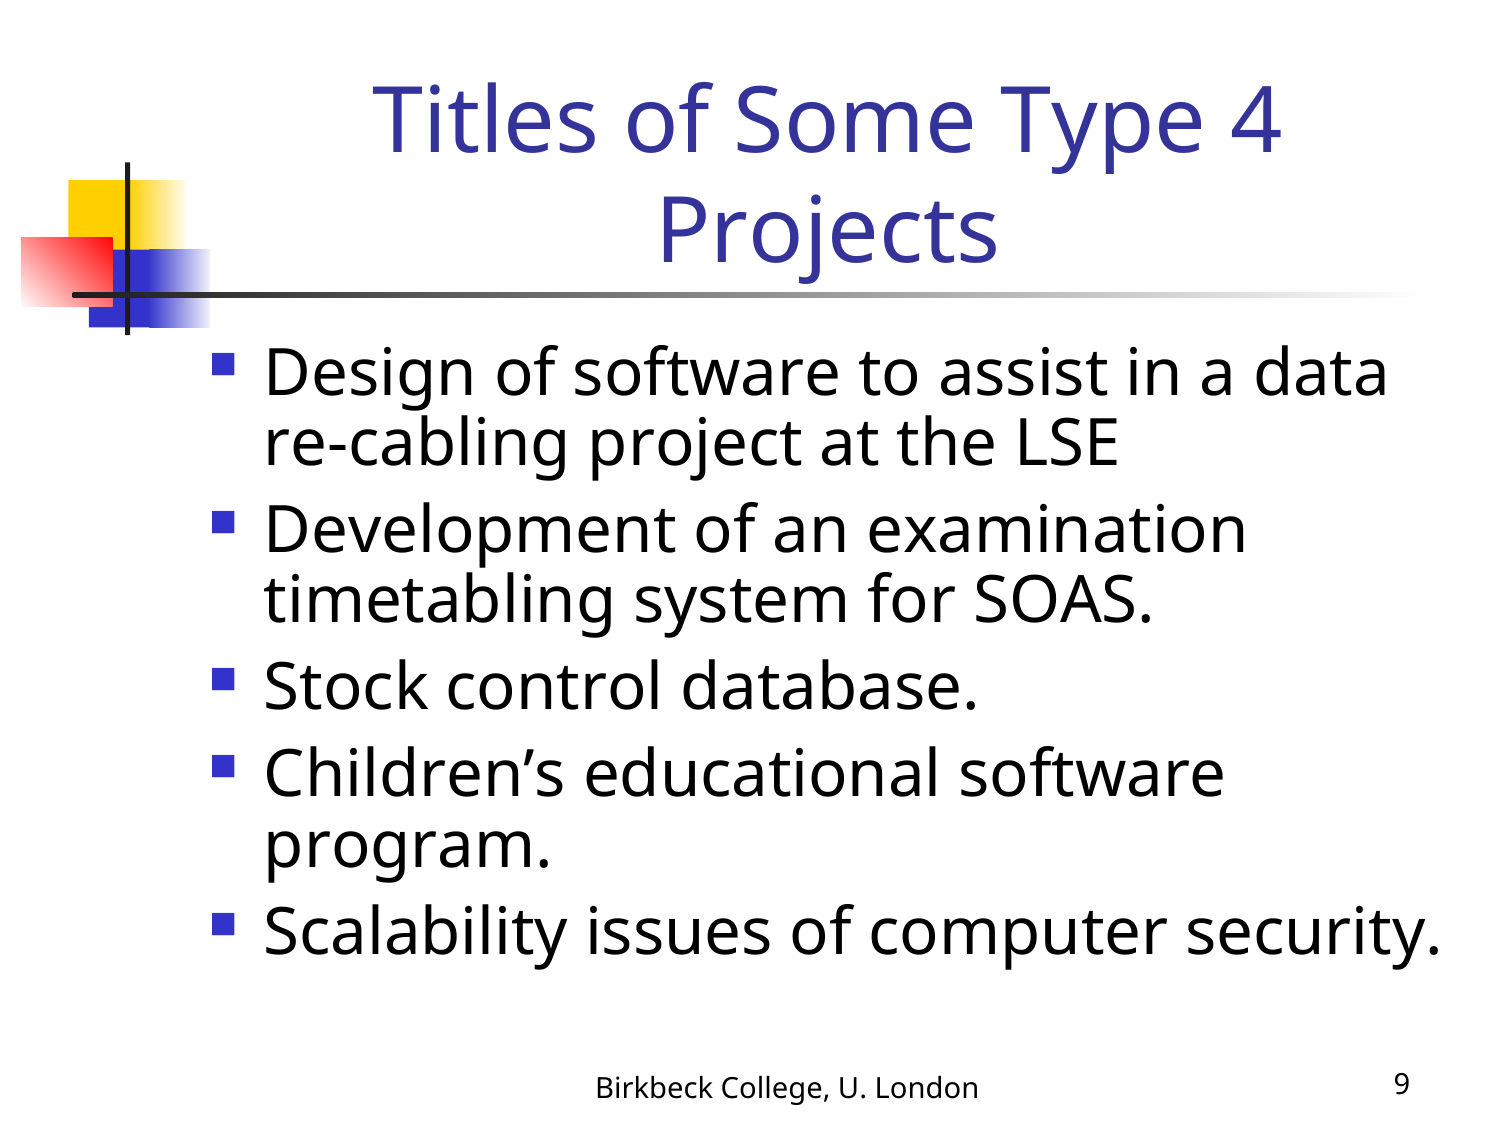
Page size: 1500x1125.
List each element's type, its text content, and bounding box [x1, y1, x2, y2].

text_box Birkbeck College, U. London [549, 1037, 1026, 1113]
list Design of software to assist in a data re-cabling project at the LSE Development of an examination timetabling system for SOAS. Stock control database. Children’s educational software program. Scalability issues of computer security. [193, 331, 1469, 1007]
text_box <number> [1112, 1037, 1426, 1113]
title Titles of Some Type 4 Projects [188, 101, 1468, 289]
